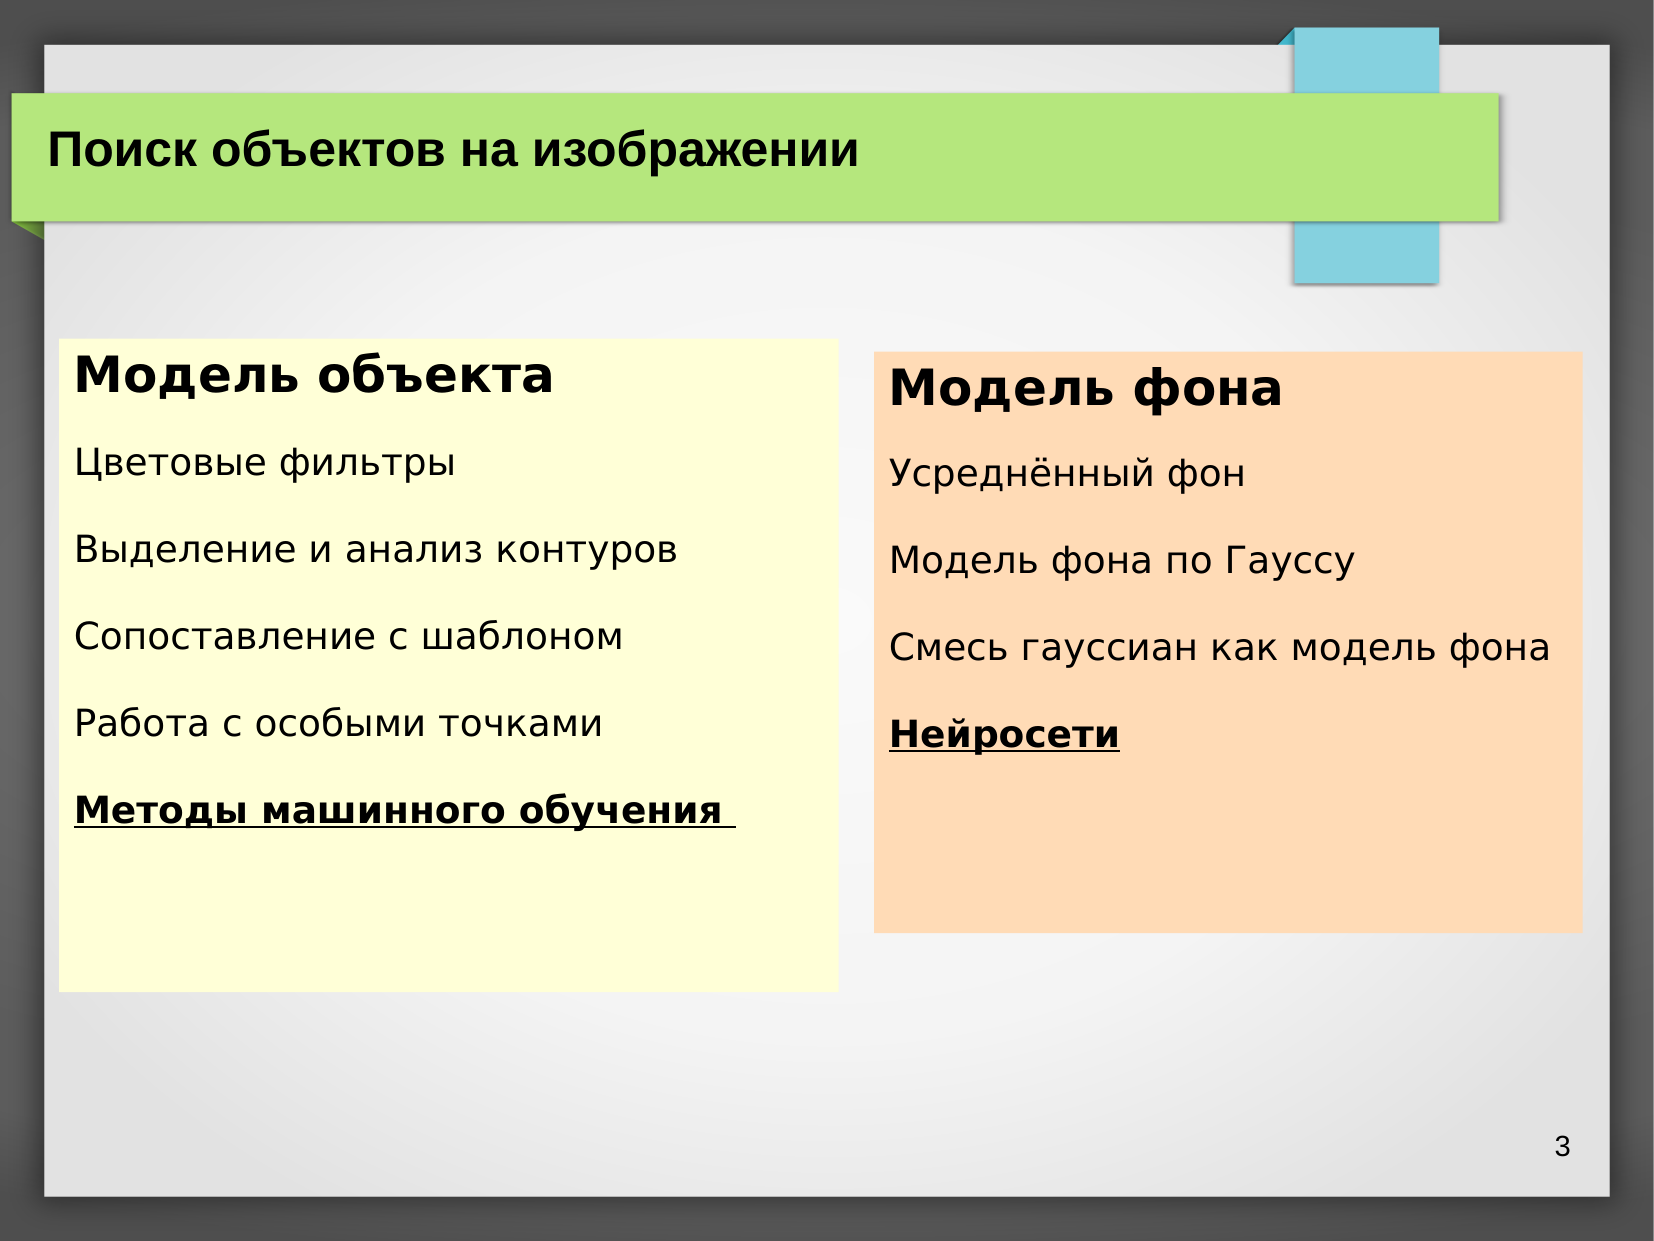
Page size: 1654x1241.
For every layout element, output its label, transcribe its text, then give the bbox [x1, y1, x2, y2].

title Поиск объектов на изображении [47, 120, 1004, 177]
picture [0, 0, 1654, 1241]
text_box Модель фона Усреднённый фон Модель фона по Гауссу Смесь гауссиан как модель фона Нейросети [874, 351, 1583, 934]
text_box Модель объекта Цветовые фильтры Выделение и анализ контуров Сопоставление с шаблоном Работа с особыми точками Методы машинного обучения [59, 338, 839, 993]
